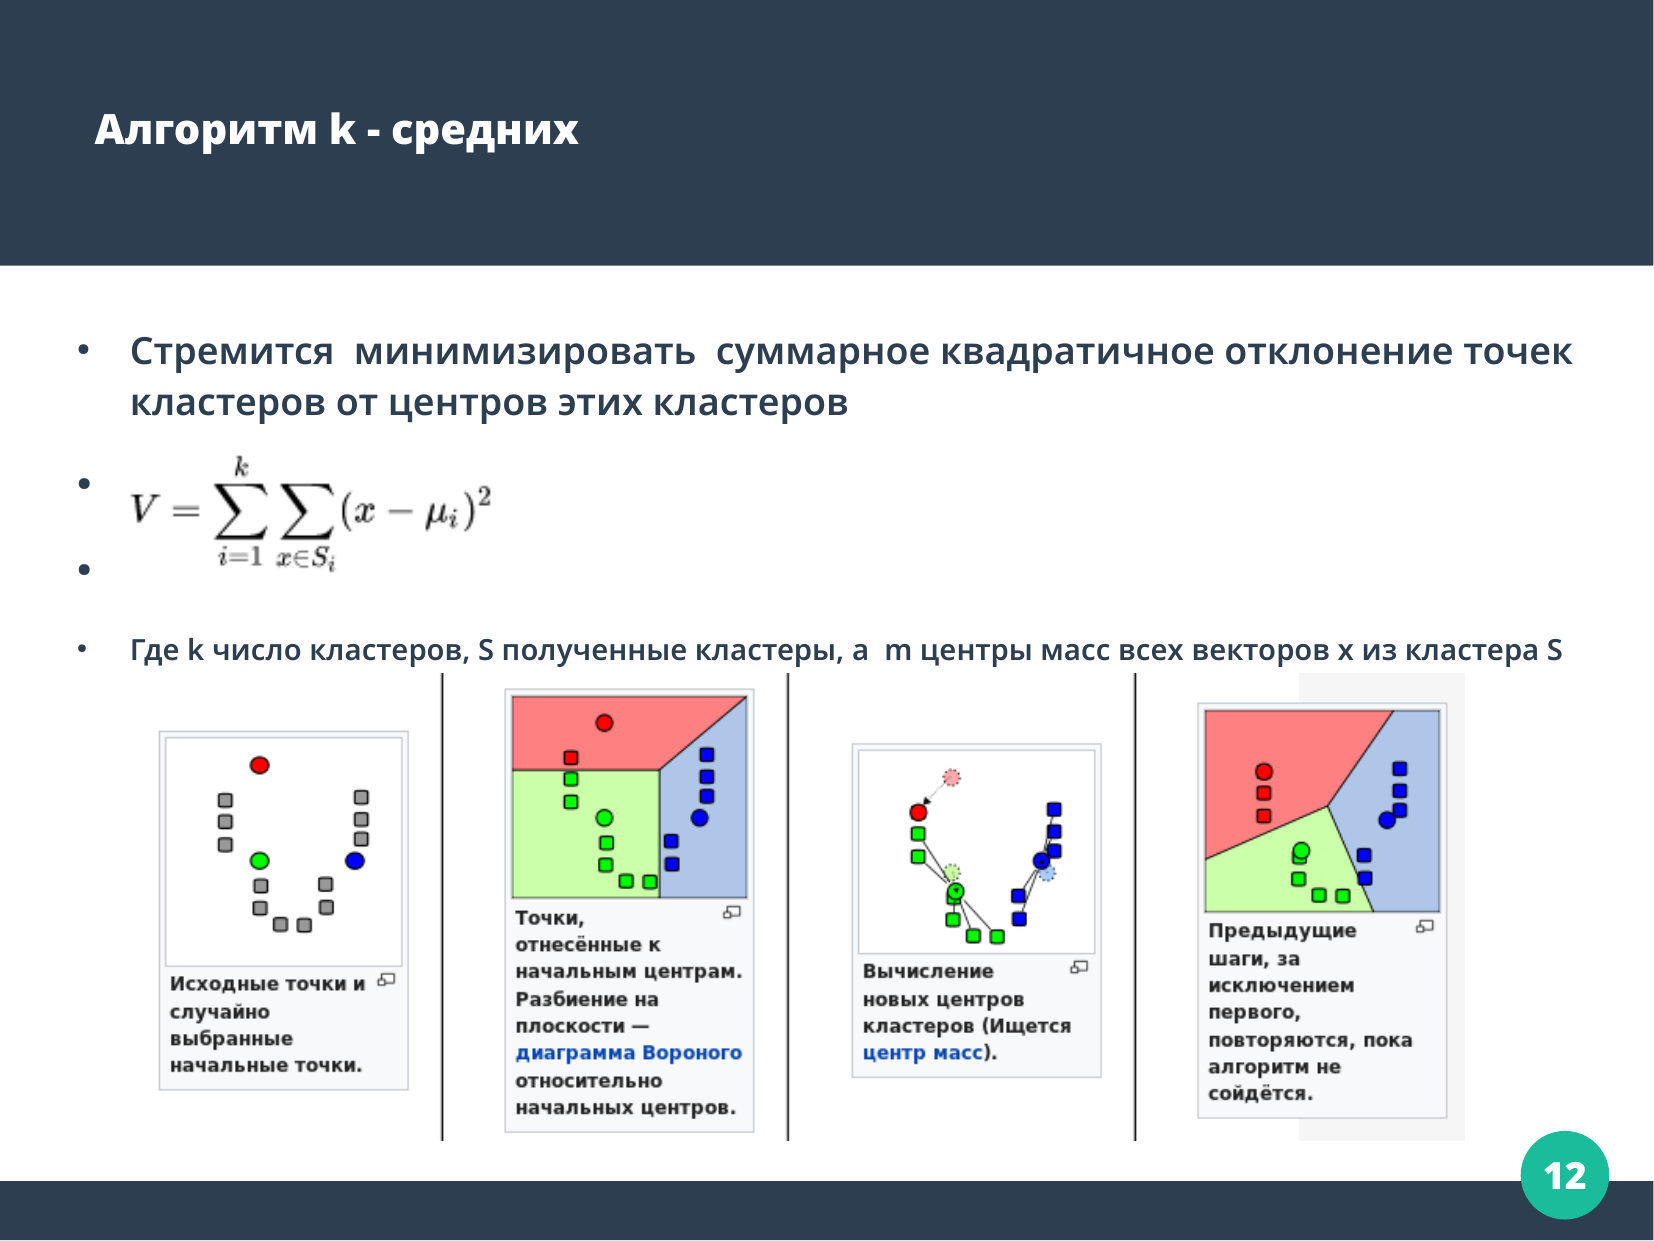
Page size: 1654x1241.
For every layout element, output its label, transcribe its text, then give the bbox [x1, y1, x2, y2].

picture [129, 448, 497, 579]
picture [148, 673, 1465, 1141]
title Алгоритм k - средних [59, 49, 1595, 207]
list Стремится минимизировать суммарное квадратичное отклонение точек кластеров от центров этих кластеров Где k число кластеров, S полученные кластеры, а m центры масс всех векторов х из кластера S [59, 324, 1595, 1152]
